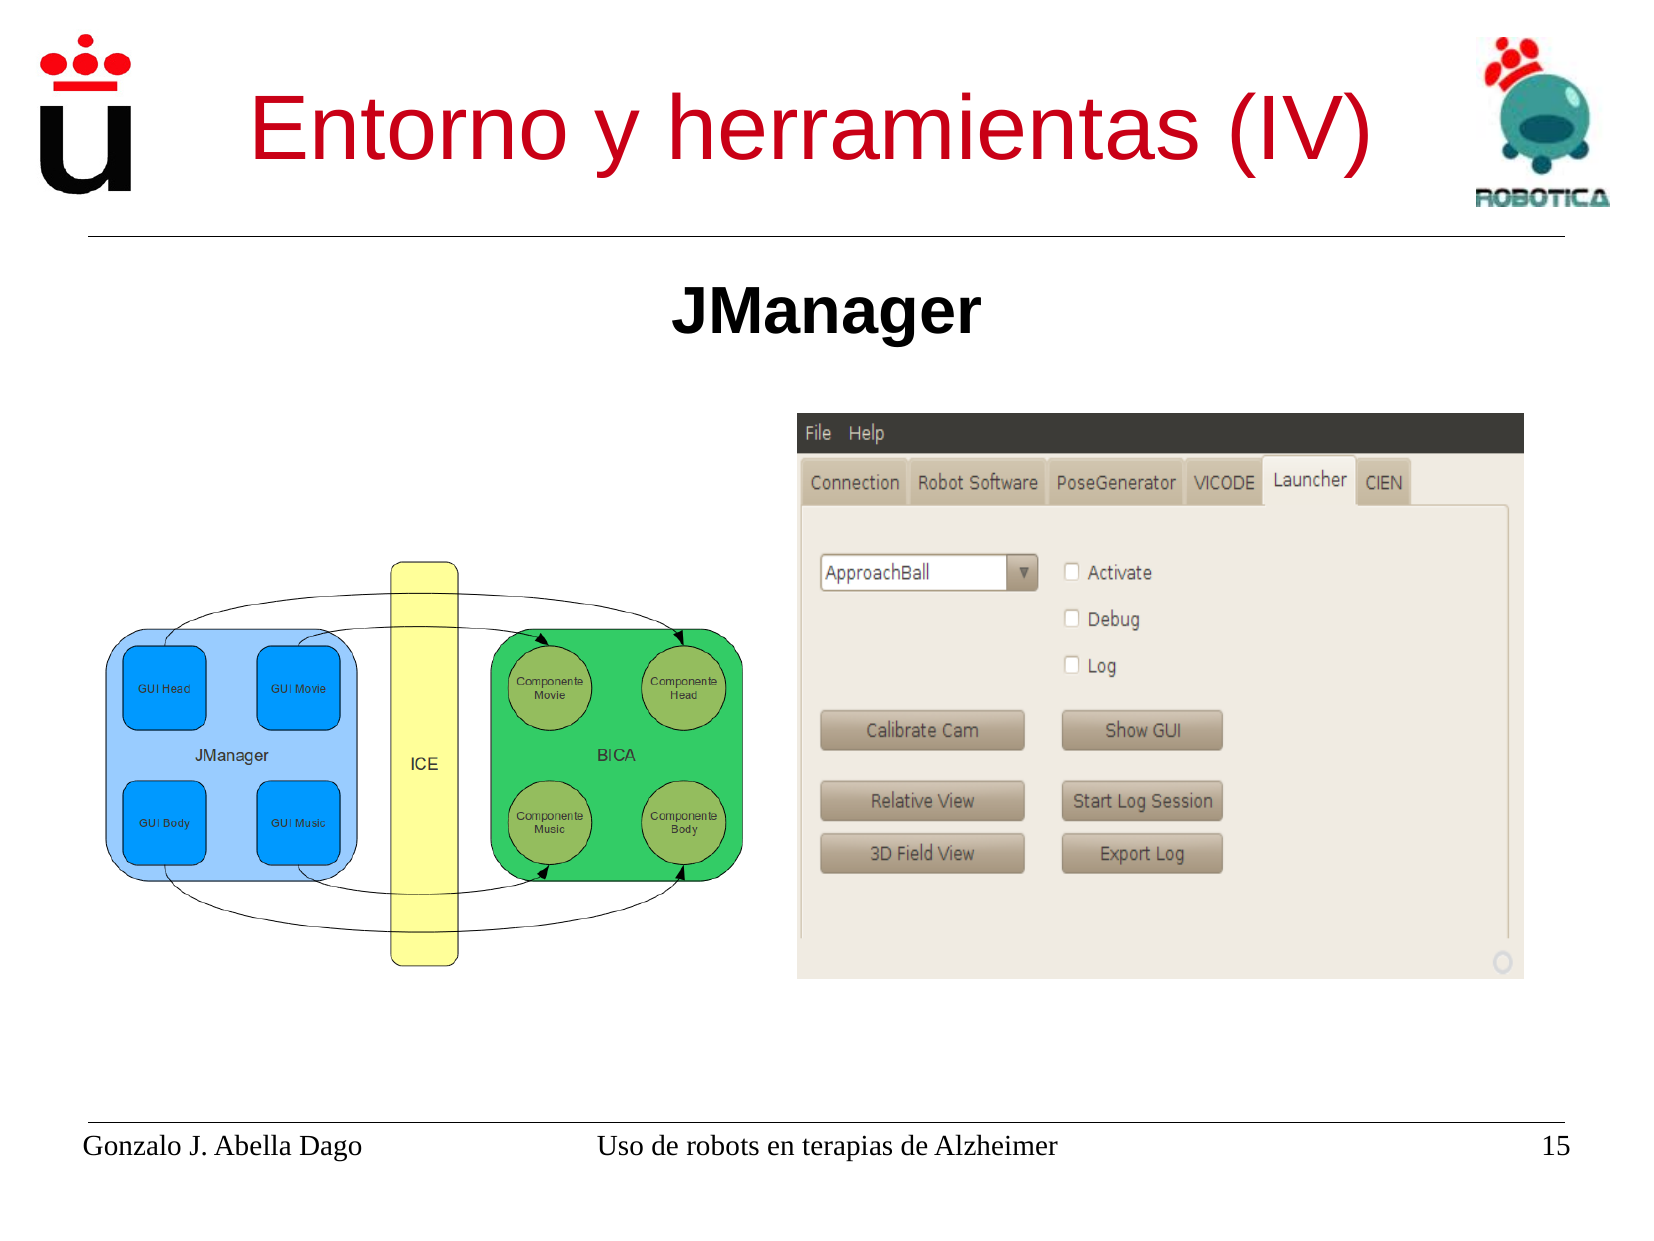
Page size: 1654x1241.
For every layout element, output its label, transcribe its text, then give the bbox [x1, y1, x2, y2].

text_box JManager [88, 265, 1565, 356]
picture [1476, 37, 1610, 207]
picture [797, 413, 1524, 979]
title Entorno y herramientas (IV) [206, 76, 1418, 180]
picture [29, 29, 148, 207]
picture [88, 548, 758, 975]
